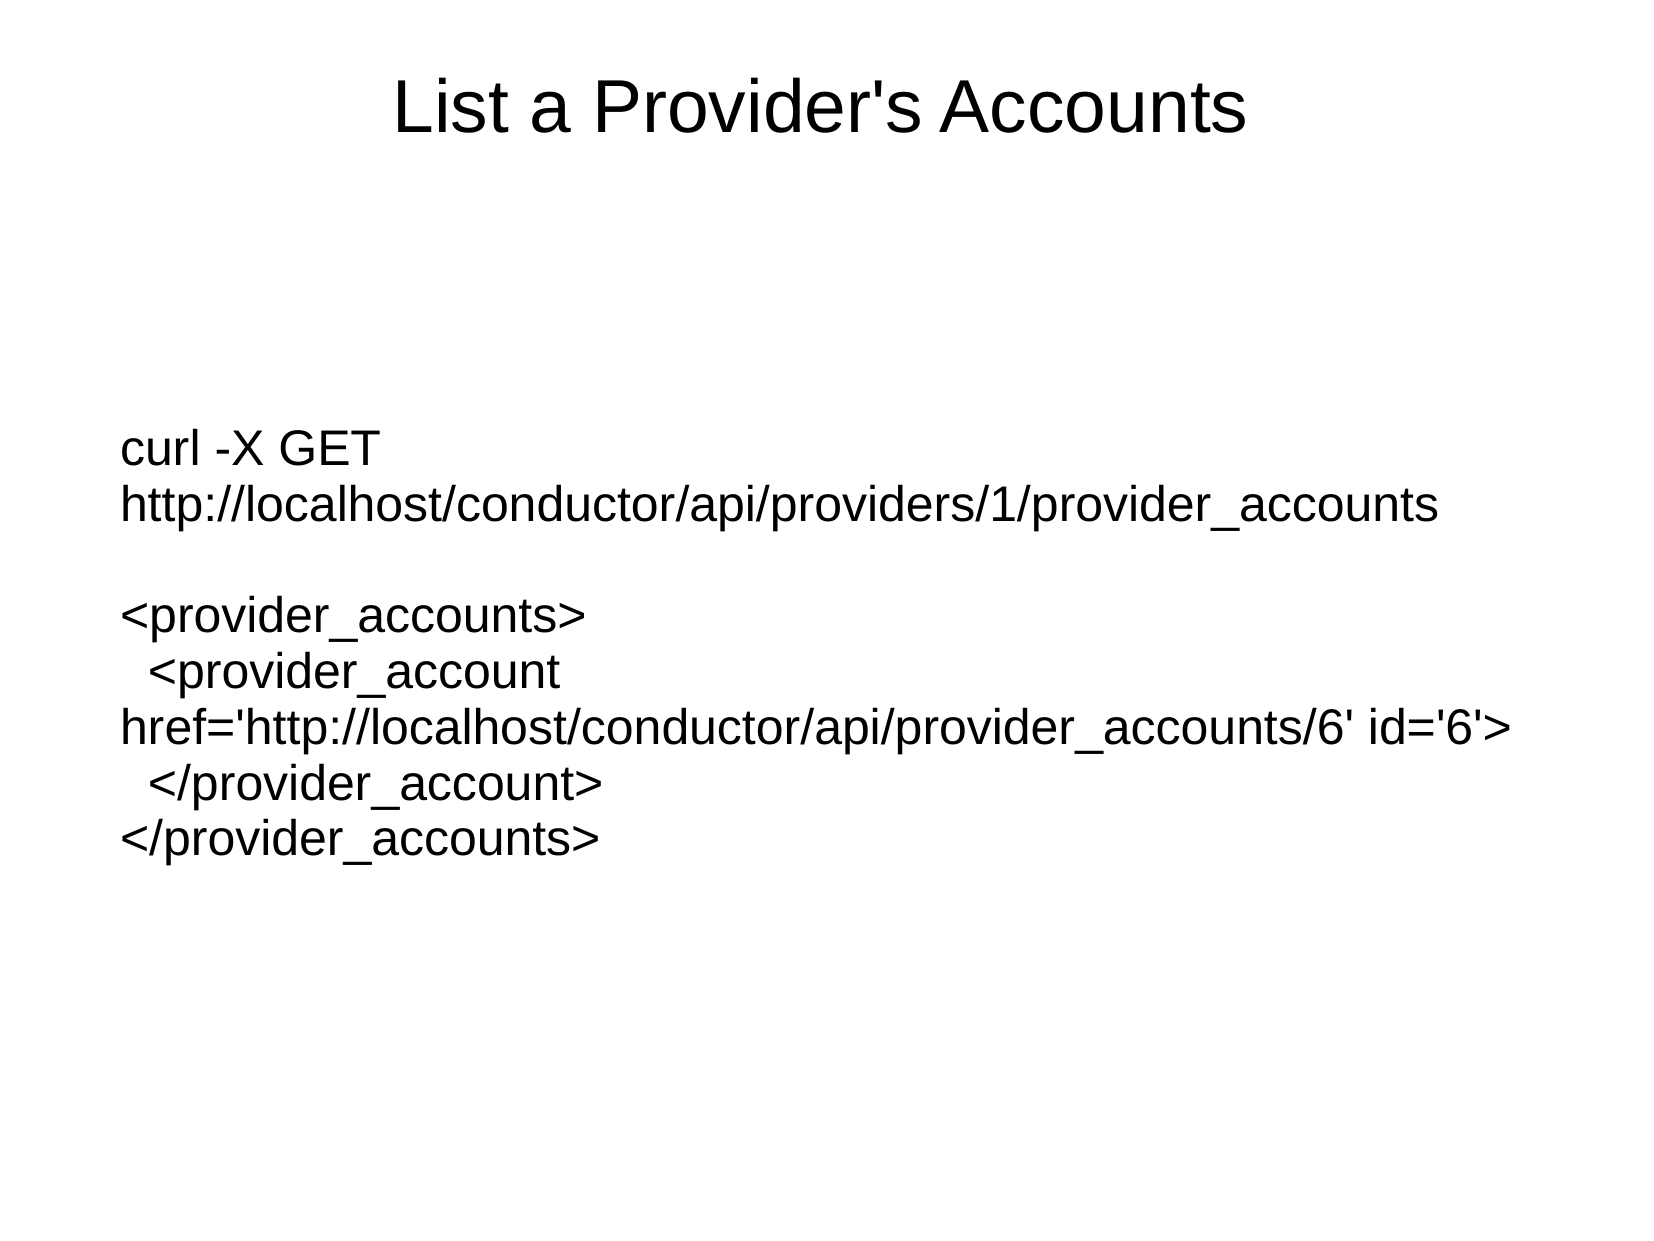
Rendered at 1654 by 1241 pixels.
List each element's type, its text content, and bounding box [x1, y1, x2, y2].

subtitle curl -X GET http://localhost/conductor/api/providers/1/provider_accounts <provider_accounts> <provider_account href='http://localhost/conductor/api/provider_accounts/6' id='6'> </provider_account> </provider_accounts> [119, 339, 1576, 1059]
title List a Provider's Accounts [86, 2, 1576, 211]
